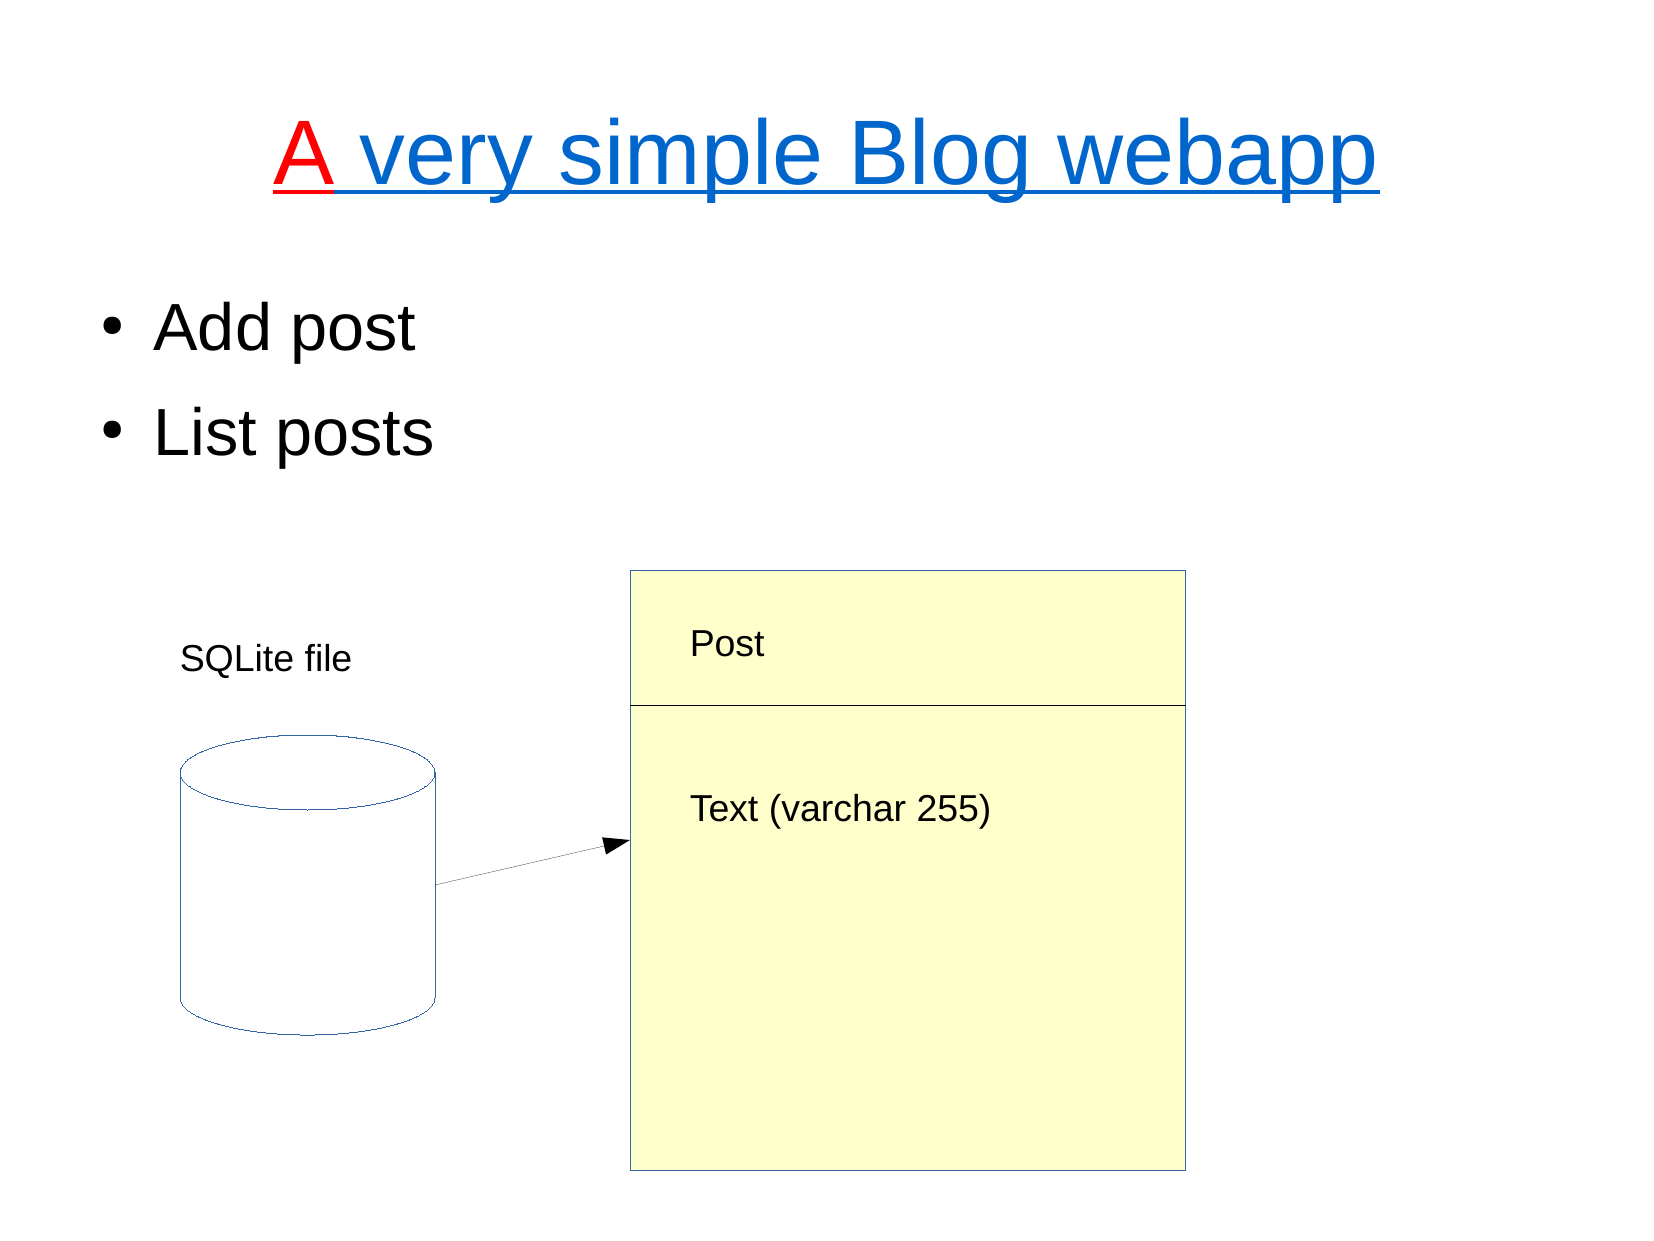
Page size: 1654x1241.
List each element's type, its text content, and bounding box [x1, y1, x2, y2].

text_box [630, 706, 1186, 1171]
list Add post List posts [82, 290, 1571, 1010]
title A very simple Blog webapp [82, 49, 1571, 257]
text_box SQLite file [165, 630, 368, 687]
text_box Post [675, 615, 780, 672]
text_box [630, 570, 1186, 705]
text_box Text (varchar 255) [675, 780, 1007, 837]
